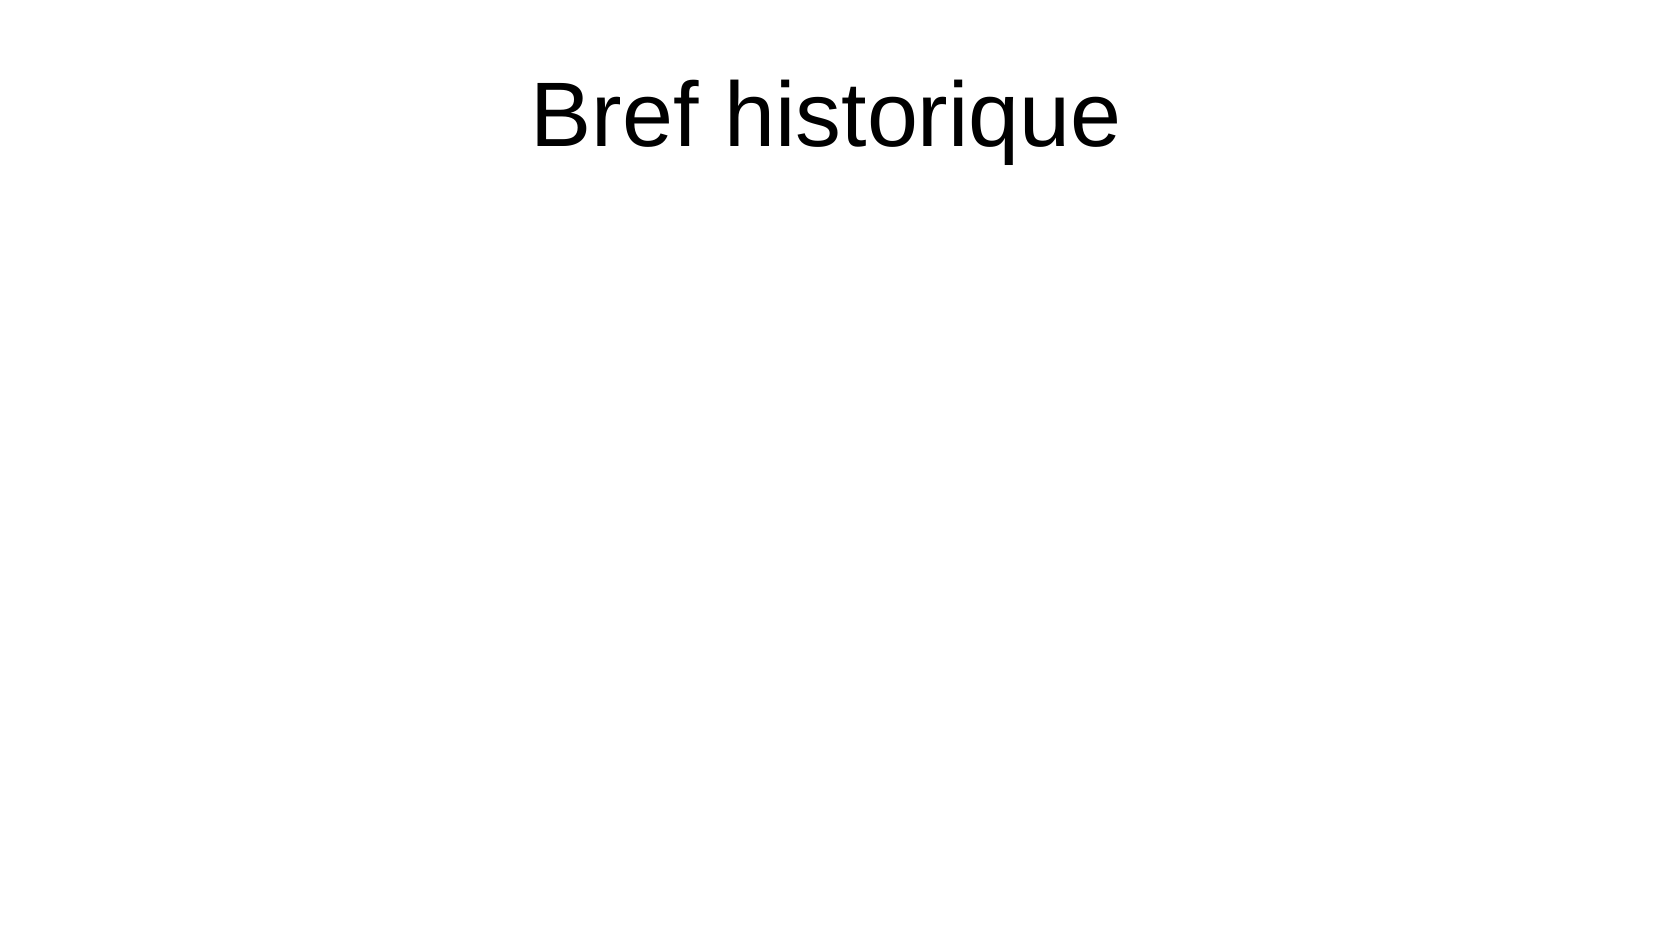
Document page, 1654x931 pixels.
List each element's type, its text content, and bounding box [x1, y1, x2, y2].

title Bref historique [82, 37, 1571, 193]
